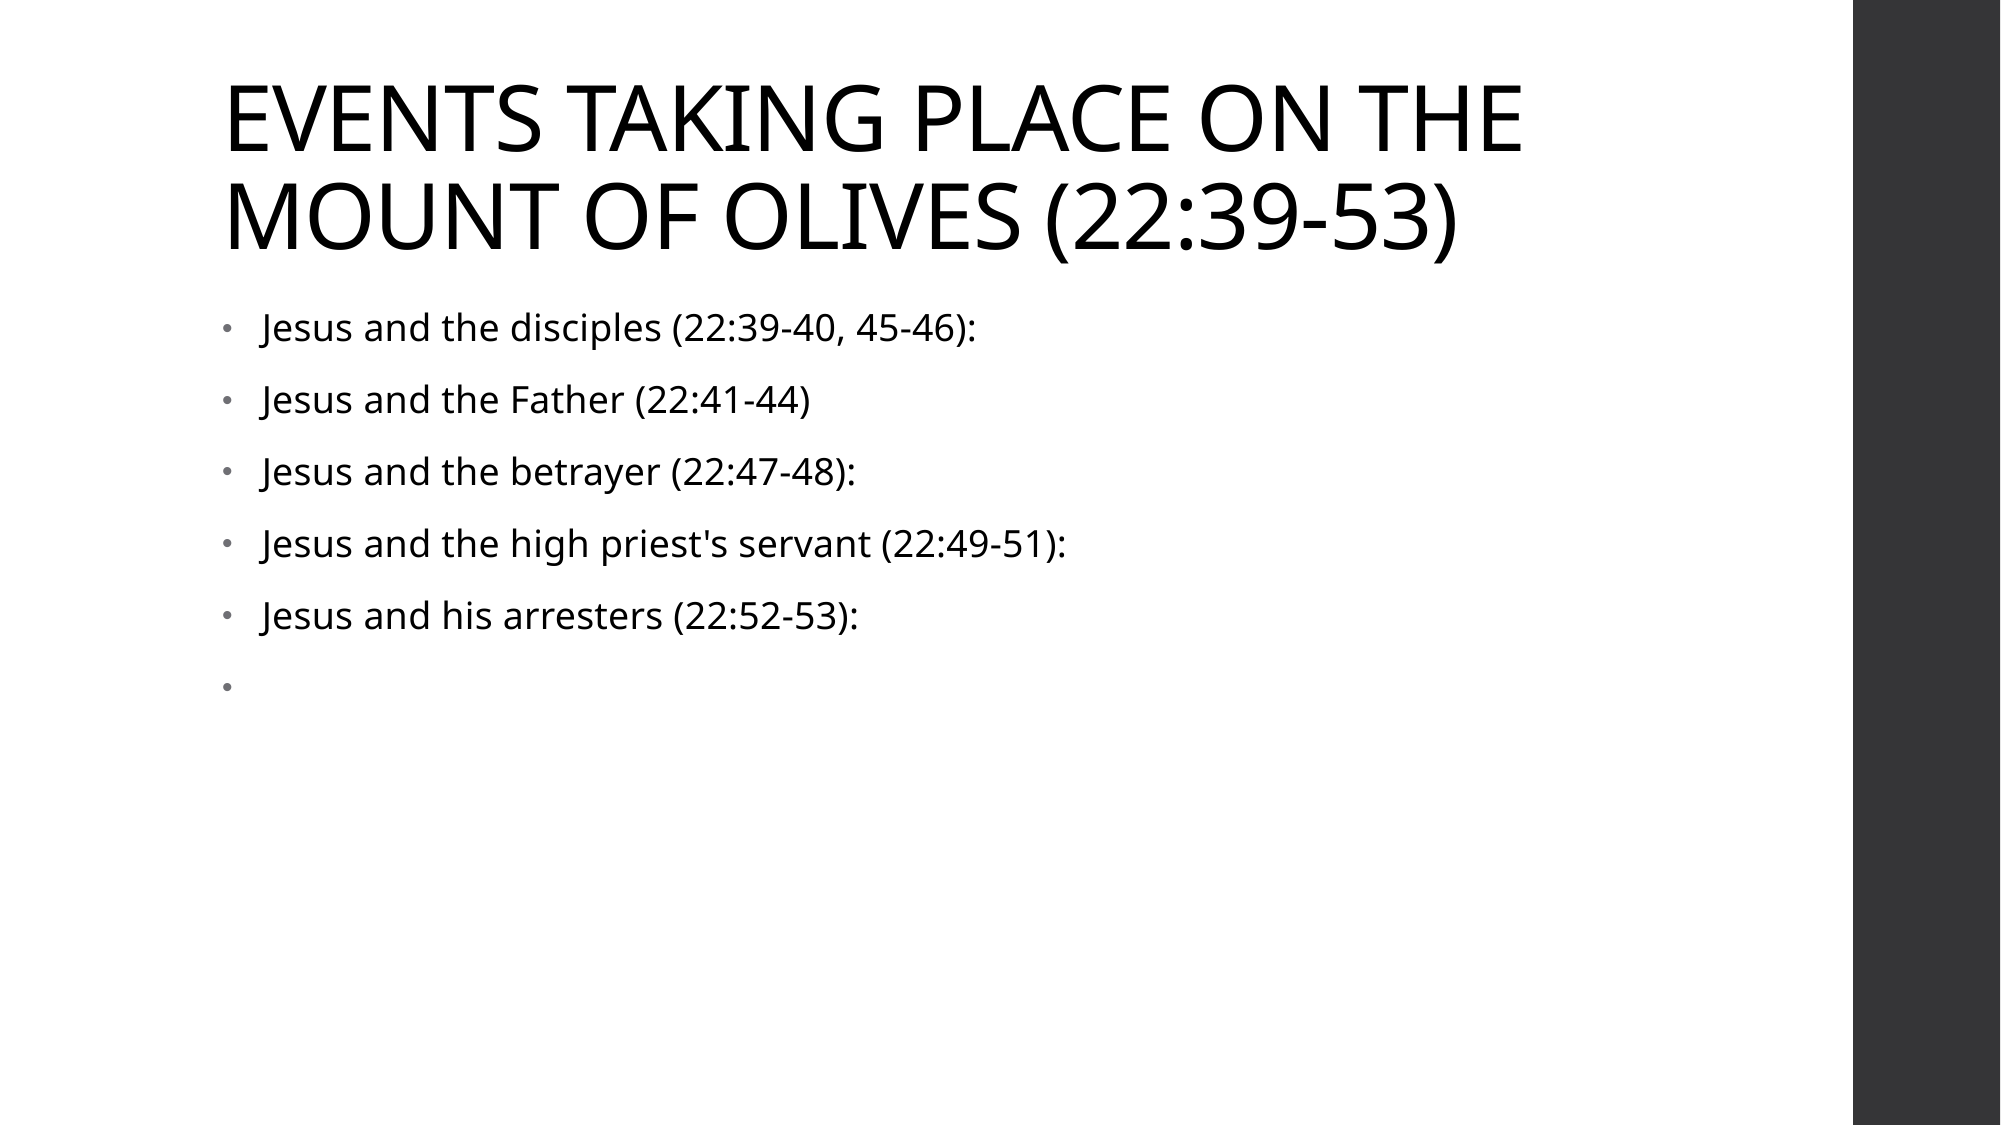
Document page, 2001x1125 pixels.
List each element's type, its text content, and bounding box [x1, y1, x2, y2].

list Jesus and the disciples (22:39-40, 45-46): Jesus and the Father (22:41-44) Jesus and the betrayer (22:47-48): Jesus and the high priest's servant (22:49-51): Jesus and his arresters (22:52-53): [206, 299, 1617, 1014]
title EVENTS TAKING PLACE ON THE MOUNT OF OLIVES (22:39-53) [206, 60, 1797, 278]
